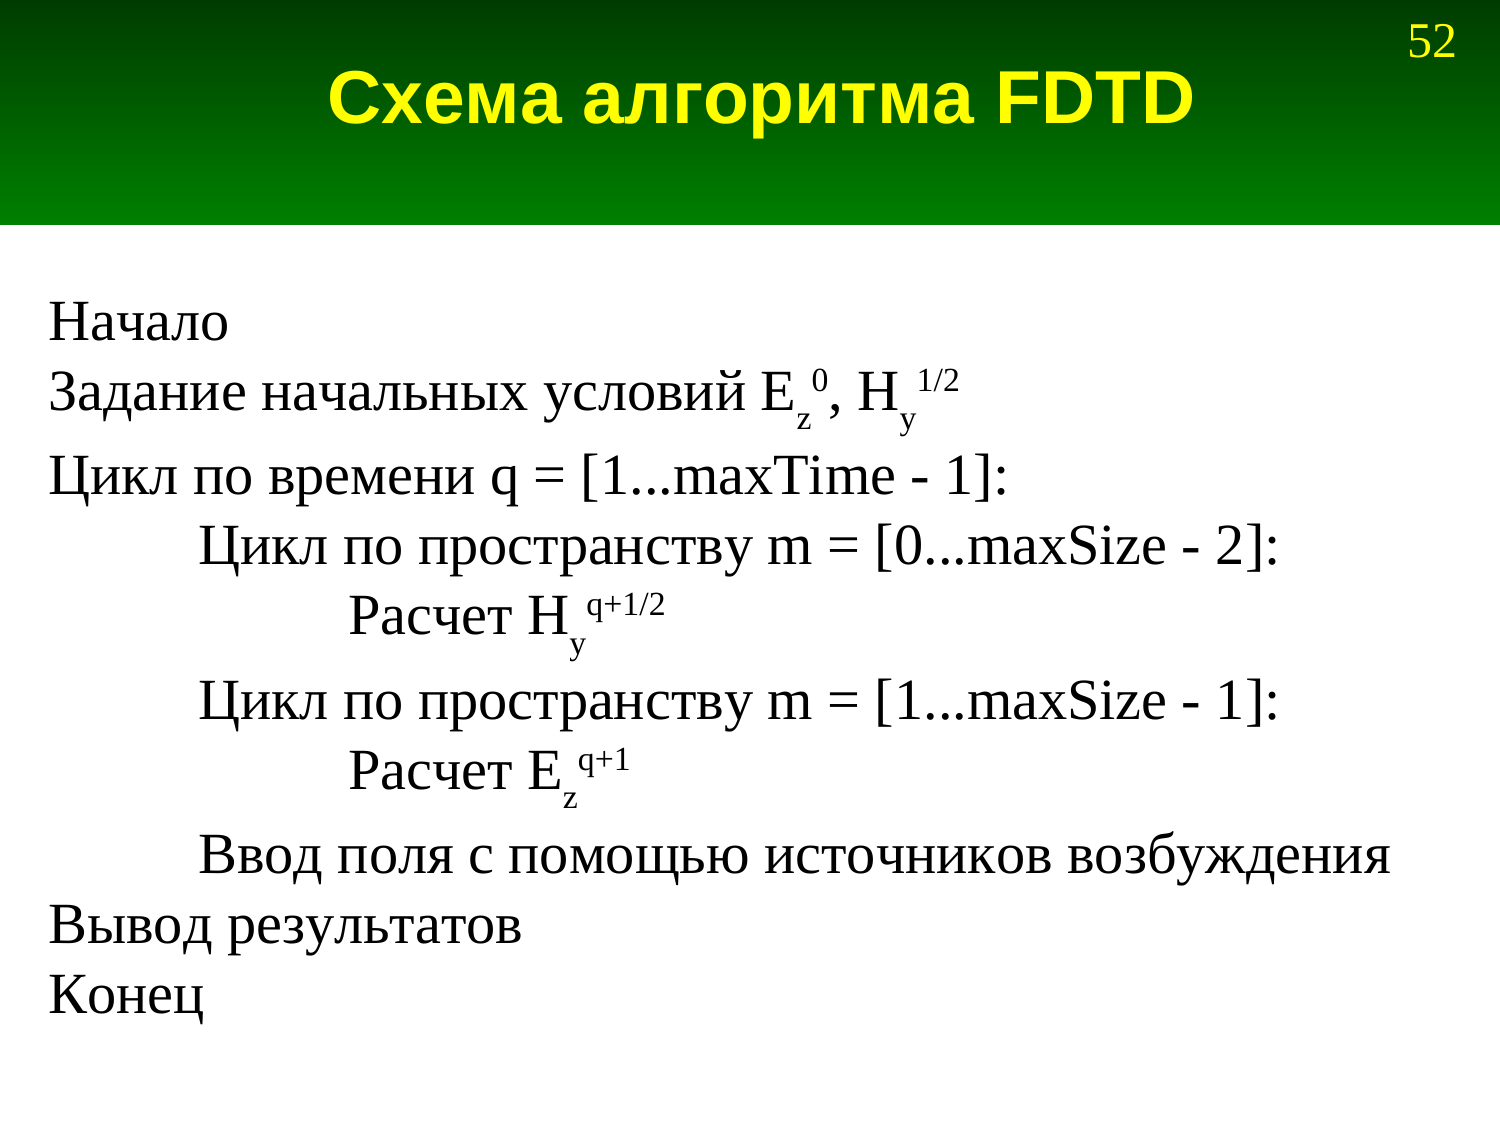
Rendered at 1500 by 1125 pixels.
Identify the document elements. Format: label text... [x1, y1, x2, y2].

text_box Начало Задание начальных условий Ez0, Hy1/2 Цикл по времени q = [1...maxTime - 1]: Цикл по пространству m = [0...maxSize - 2]: Расчет Hyq+1/2 Цикл по пространству m = [1...maxSize - 1]: Расчет Ezq+1 Ввод поля с помощью источников возбуждения Вывод результатов Конец [33, 274, 1422, 1033]
title Схема алгоритма FDTD [123, 0, 1399, 188]
